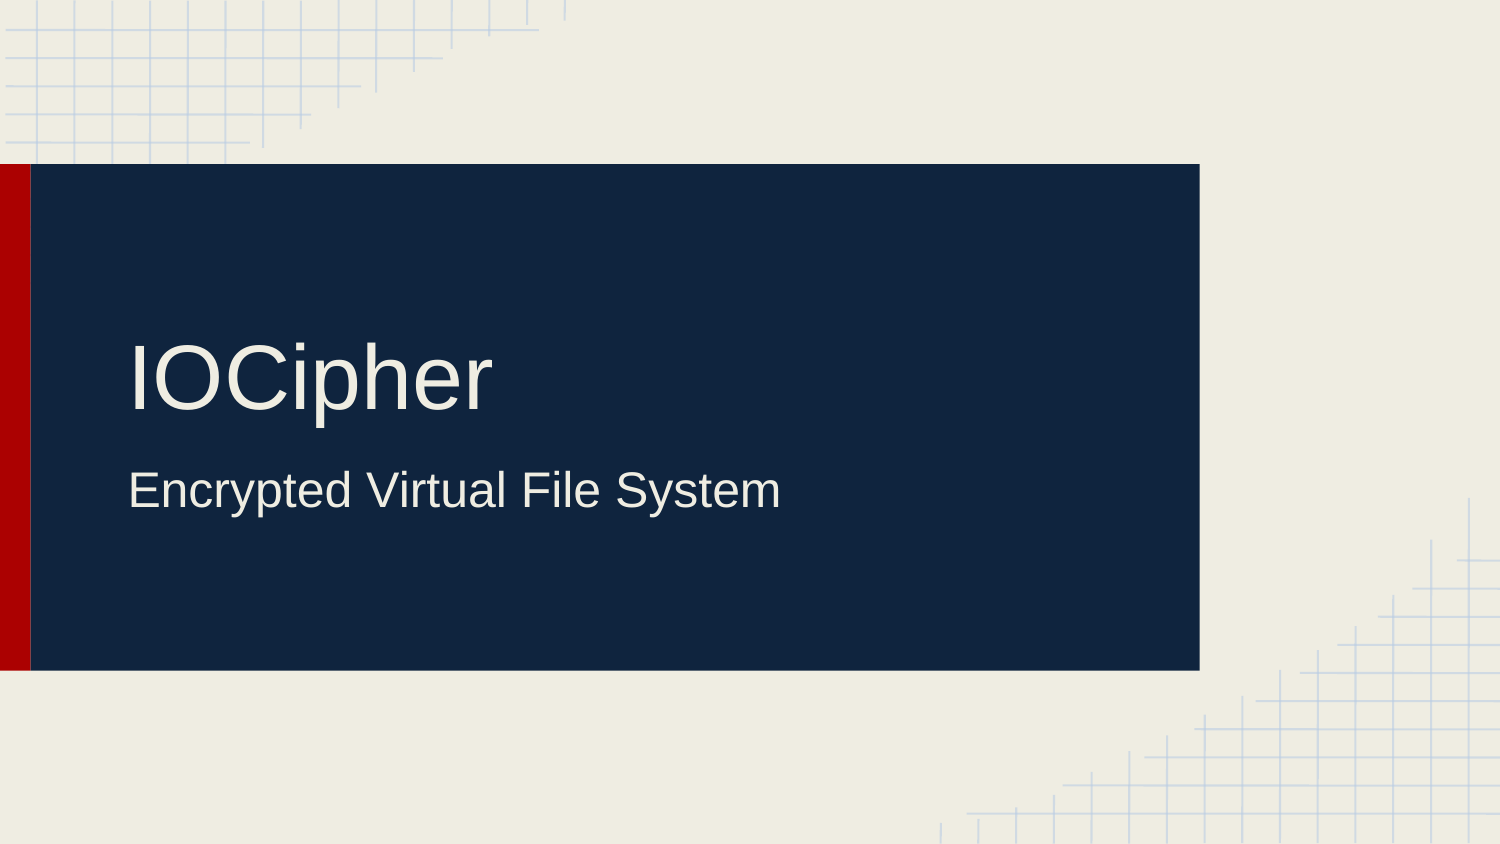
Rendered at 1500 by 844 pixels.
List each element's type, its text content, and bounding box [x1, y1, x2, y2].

title IOCipher [112, 278, 1163, 442]
subtitle Encrypted Virtual File System [112, 442, 1163, 554]
